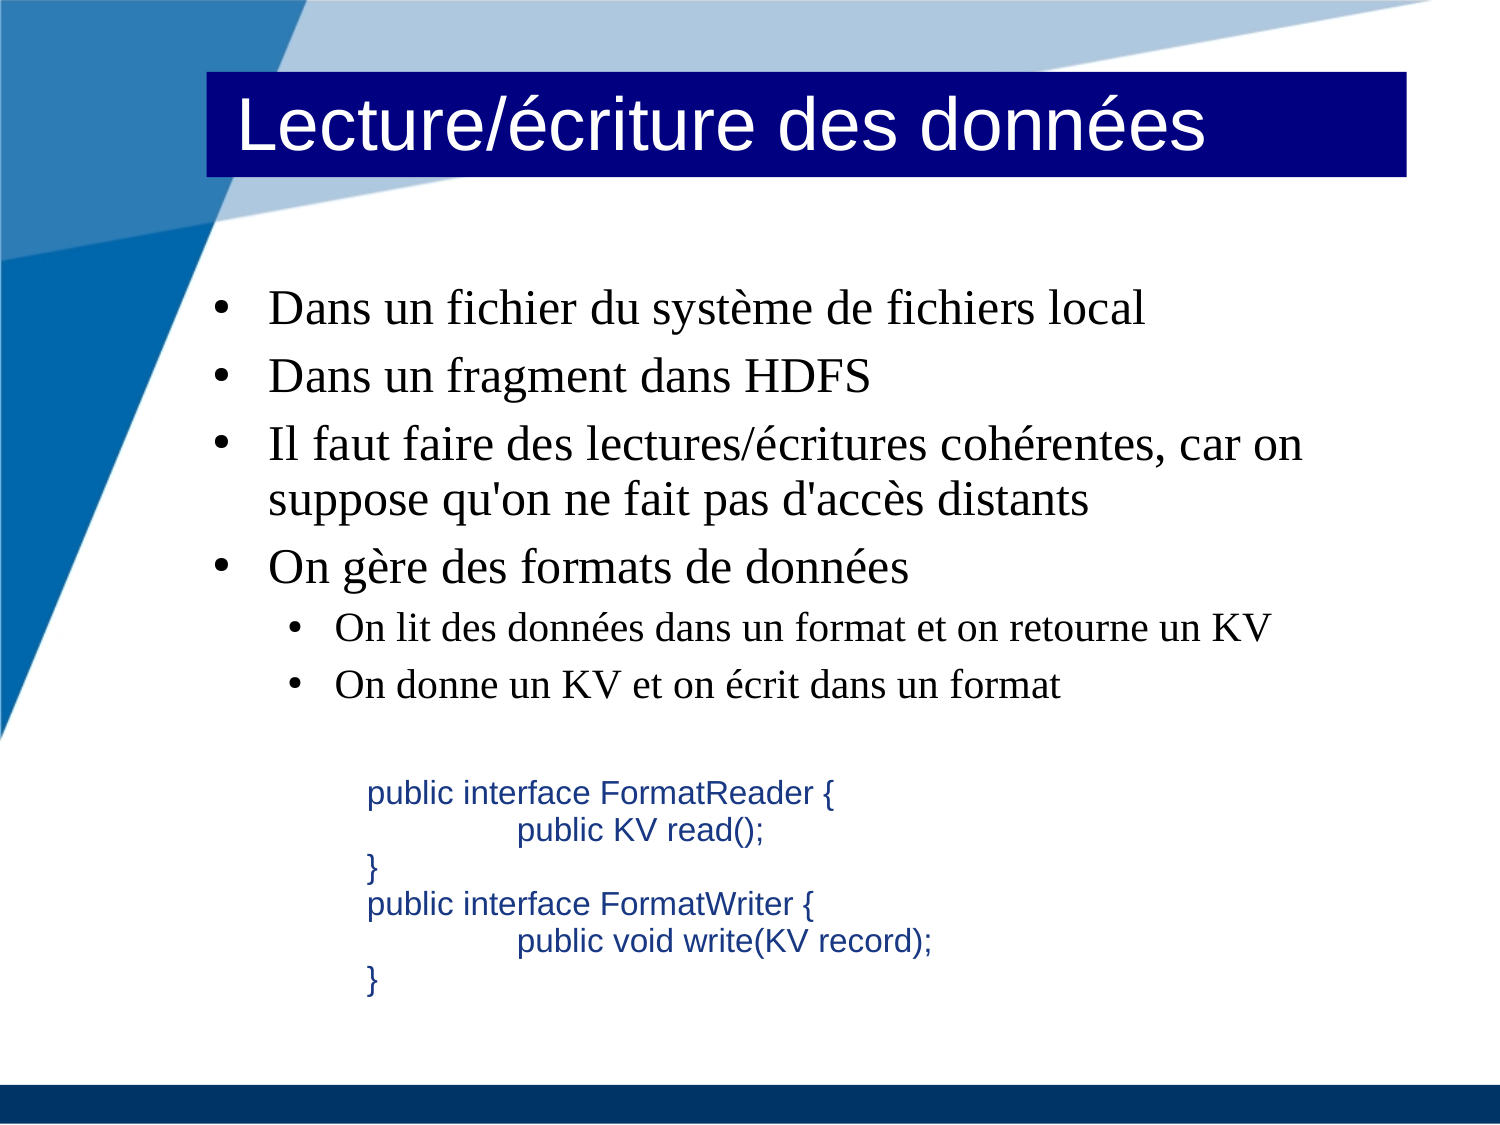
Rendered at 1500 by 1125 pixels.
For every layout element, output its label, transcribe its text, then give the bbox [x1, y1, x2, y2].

text_box public interface FormatReader { public KV read(); } public interface FormatWriter { public void write(KV record); } [352, 767, 978, 1045]
picture [0, 0, 1500, 842]
list Dans un fichier du système de fichiers local Dans un fragment dans HDFS Il faut faire des lectures/écritures cohérentes, car on suppose qu'on ne fait pas d'accès distants On gère des formats de données On lit des données dans un format et on retourne un KV On donne un KV et on écrit dans un format [212, 280, 1388, 742]
title Lecture/écriture des données [206, 71, 1407, 178]
